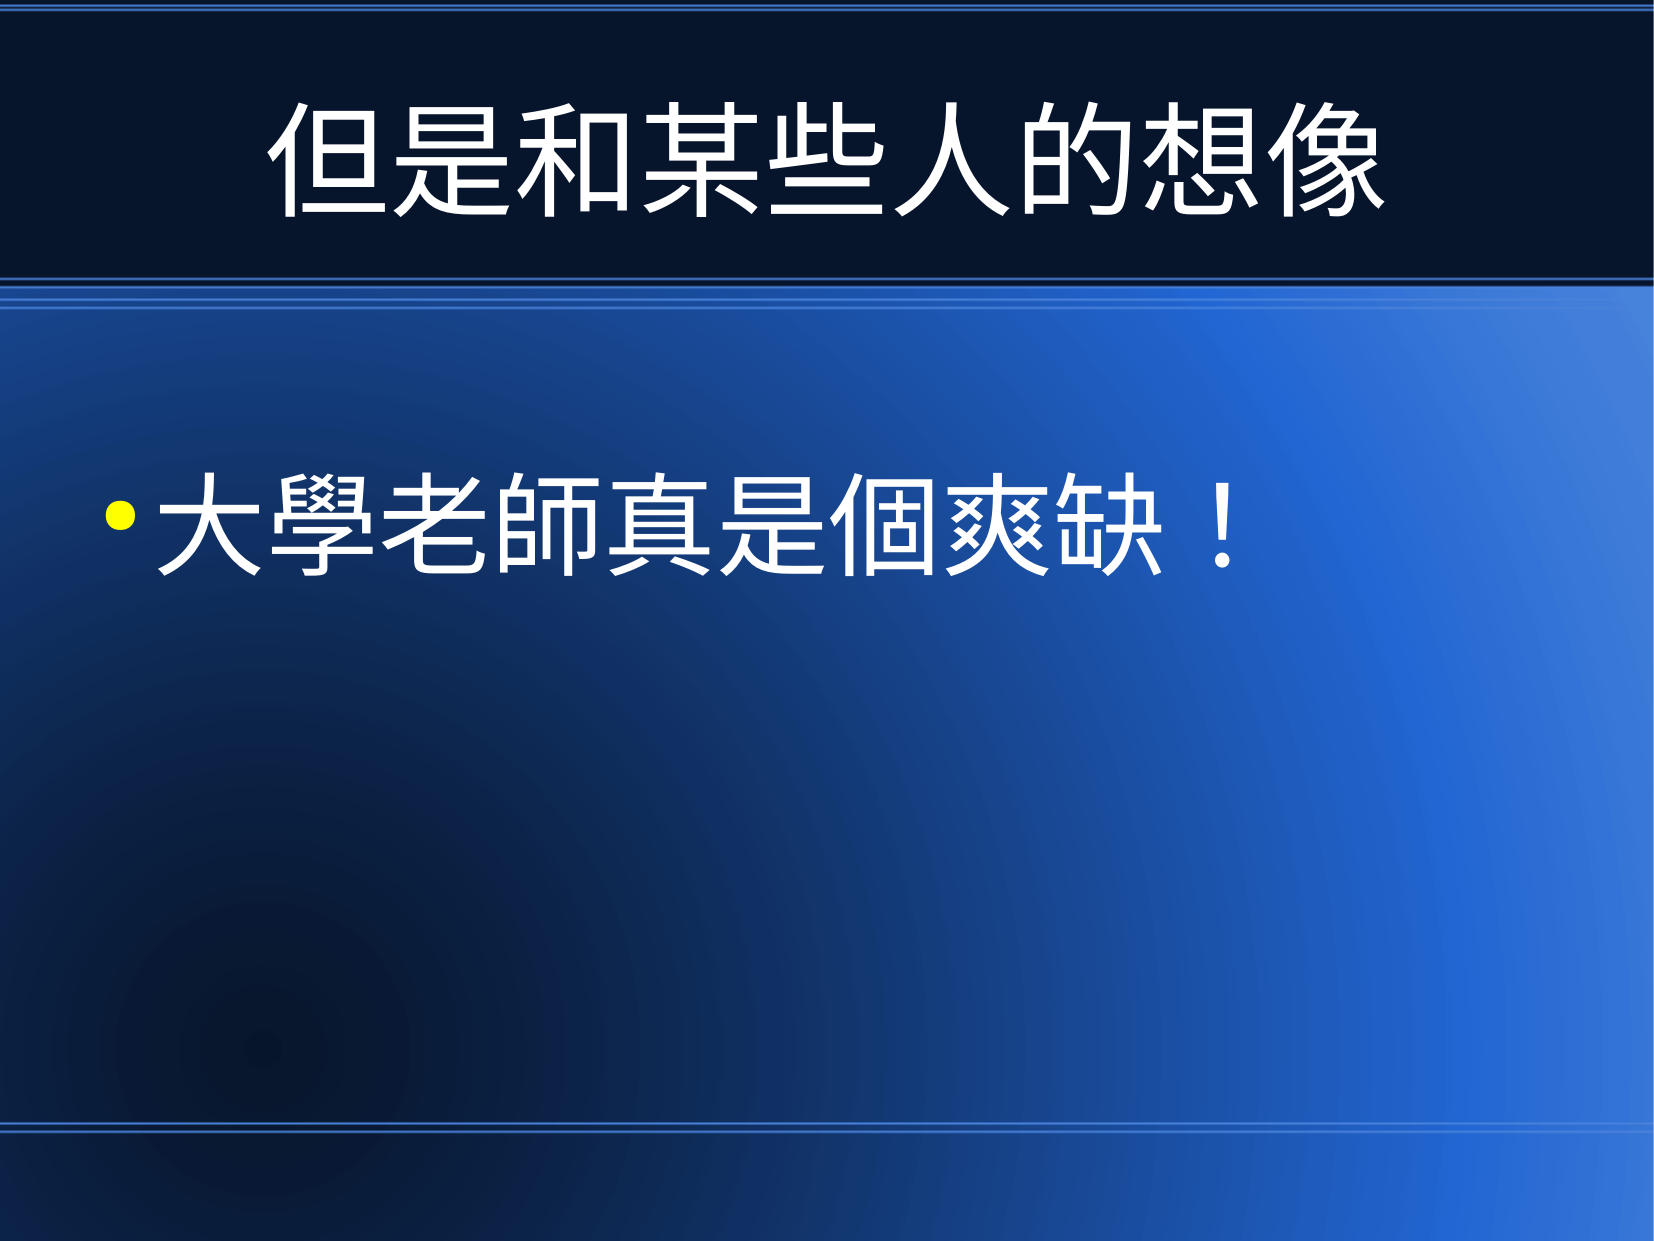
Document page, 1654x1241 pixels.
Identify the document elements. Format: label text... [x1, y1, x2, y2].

title 但是和某些人的想像 [82, 49, 1571, 257]
picture [0, 0, 1654, 1241]
list 大學老師真是個爽缺！ [82, 355, 1571, 1241]
